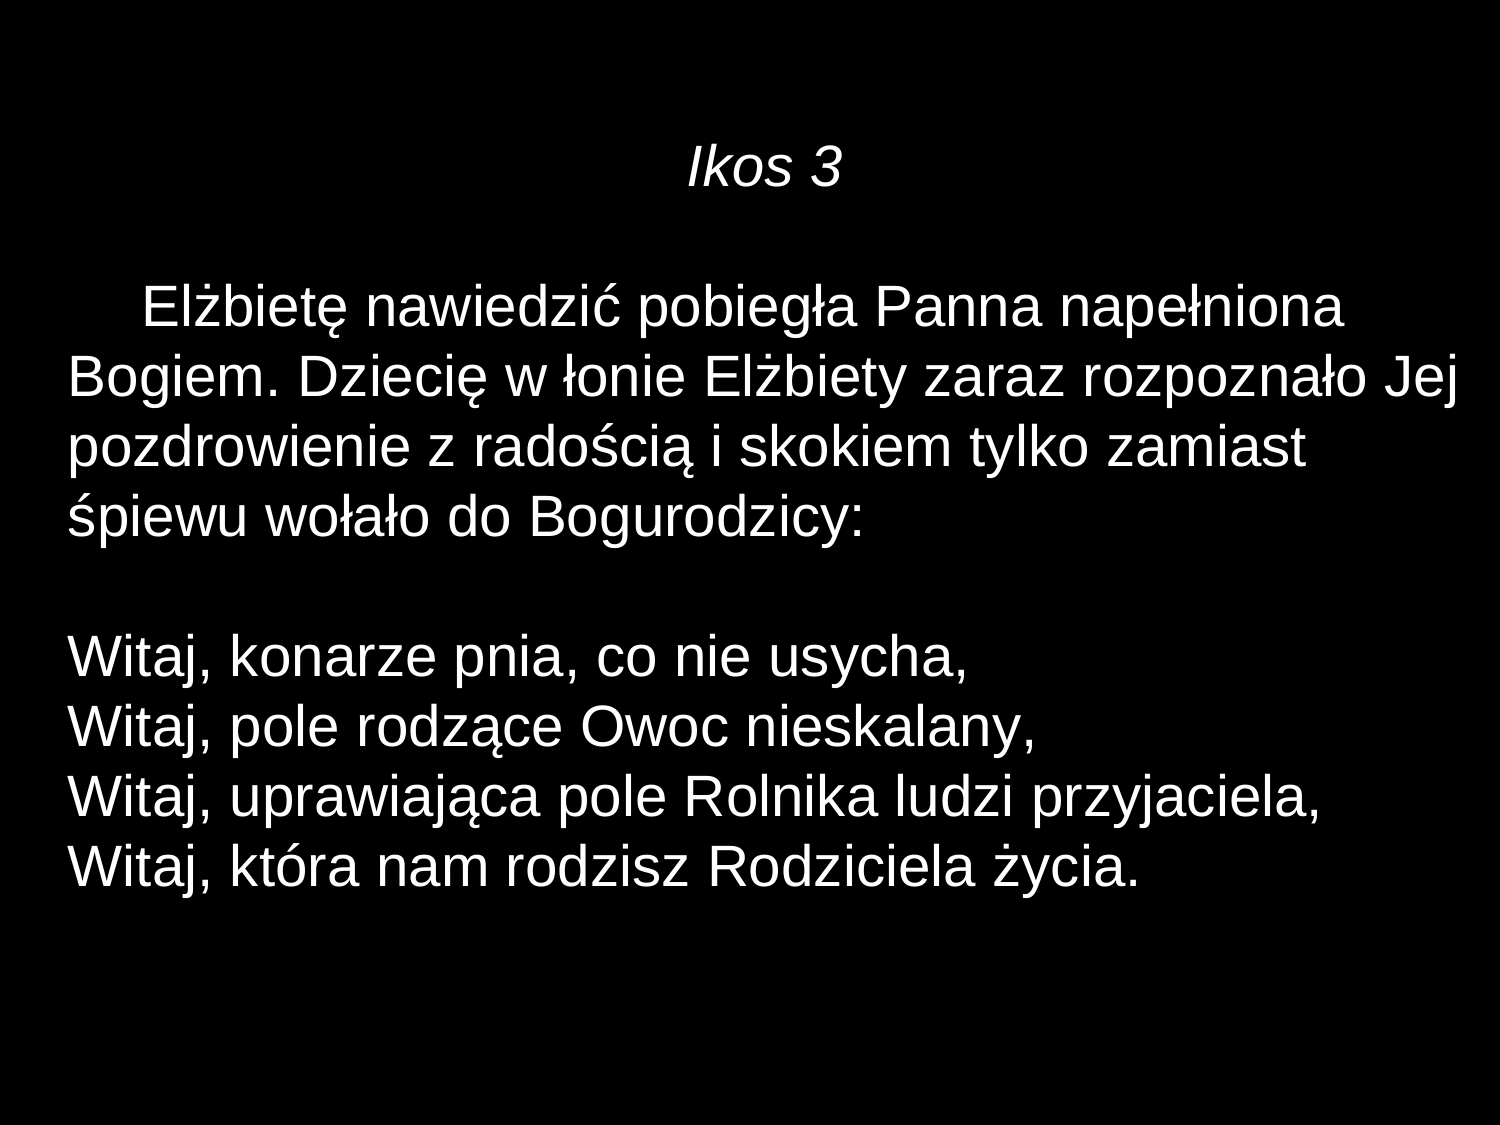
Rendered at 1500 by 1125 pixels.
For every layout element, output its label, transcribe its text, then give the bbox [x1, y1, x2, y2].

text_box Ikos 3 Elżbietę nawiedzić pobiegła Panna napełniona Bogiem. Dziecię w łonie Elżbiety zaraz rozpoznało Jej pozdrowienie z radością i skokiem tylko zamiast śpiewu wołało do Bogurodzicy: Witaj, konarze pnia, co nie usycha, Witaj, pole rodzące Owoc nieskalany, Witaj, uprawiająca pole Rolnika ludzi przyjaciela, Witaj, która nam rodzisz Rodziciela życia. [53, 120, 1483, 906]
